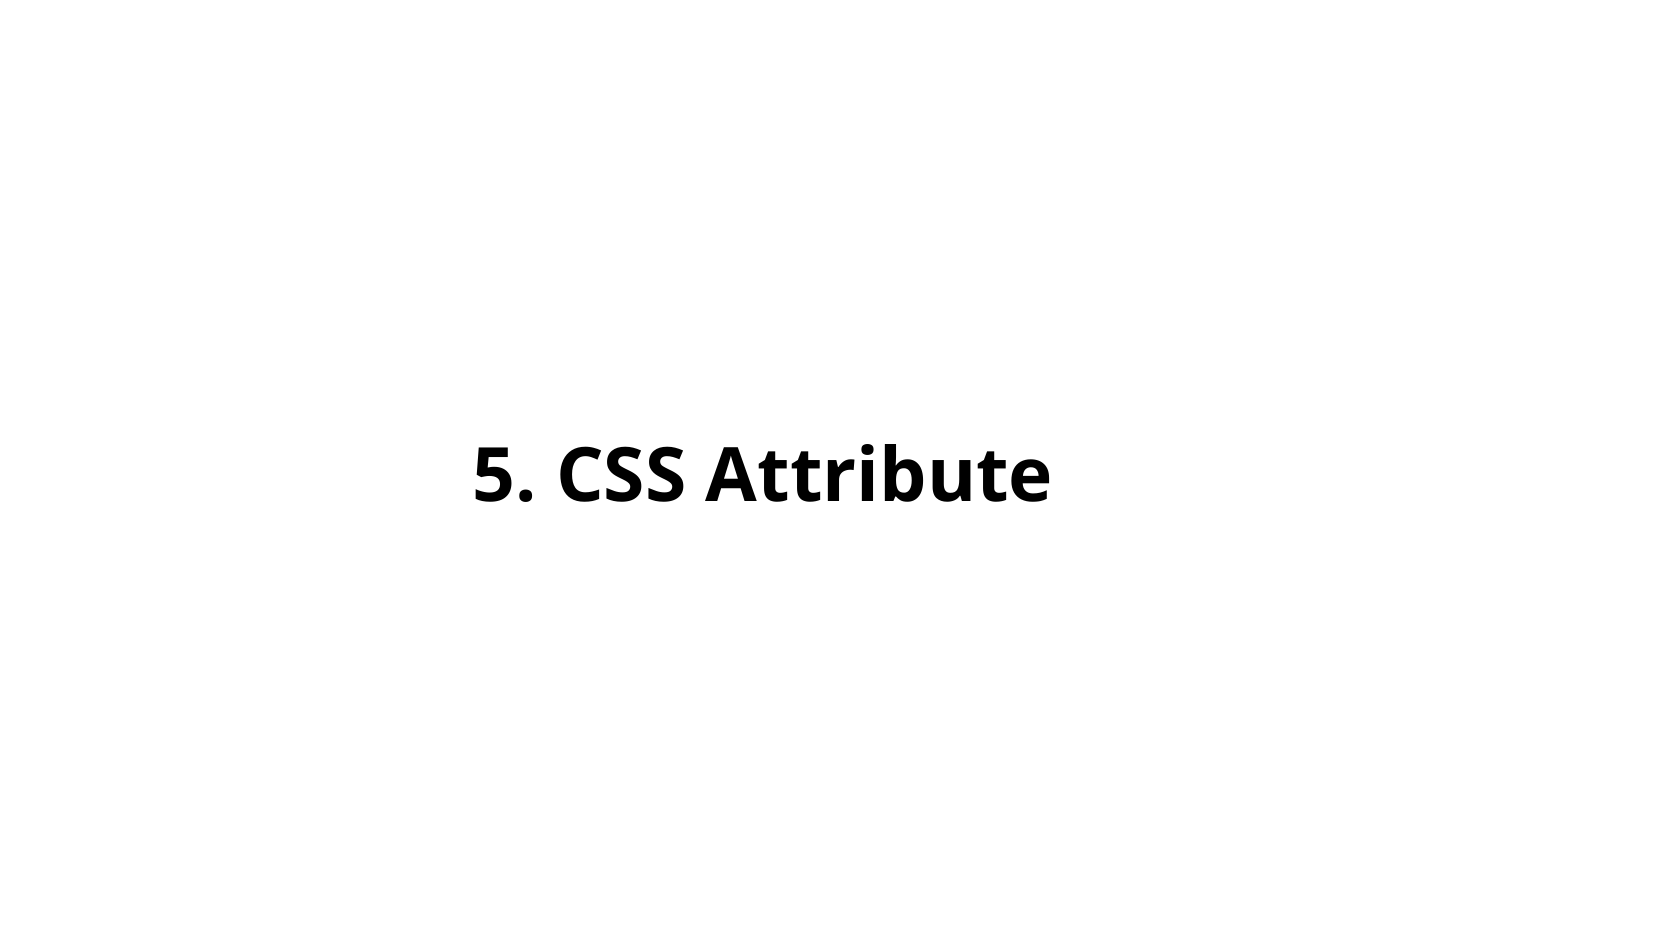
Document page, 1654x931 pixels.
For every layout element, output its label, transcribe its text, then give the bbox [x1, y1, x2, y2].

title 5. CSS Attribute [472, 425, 1654, 520]
